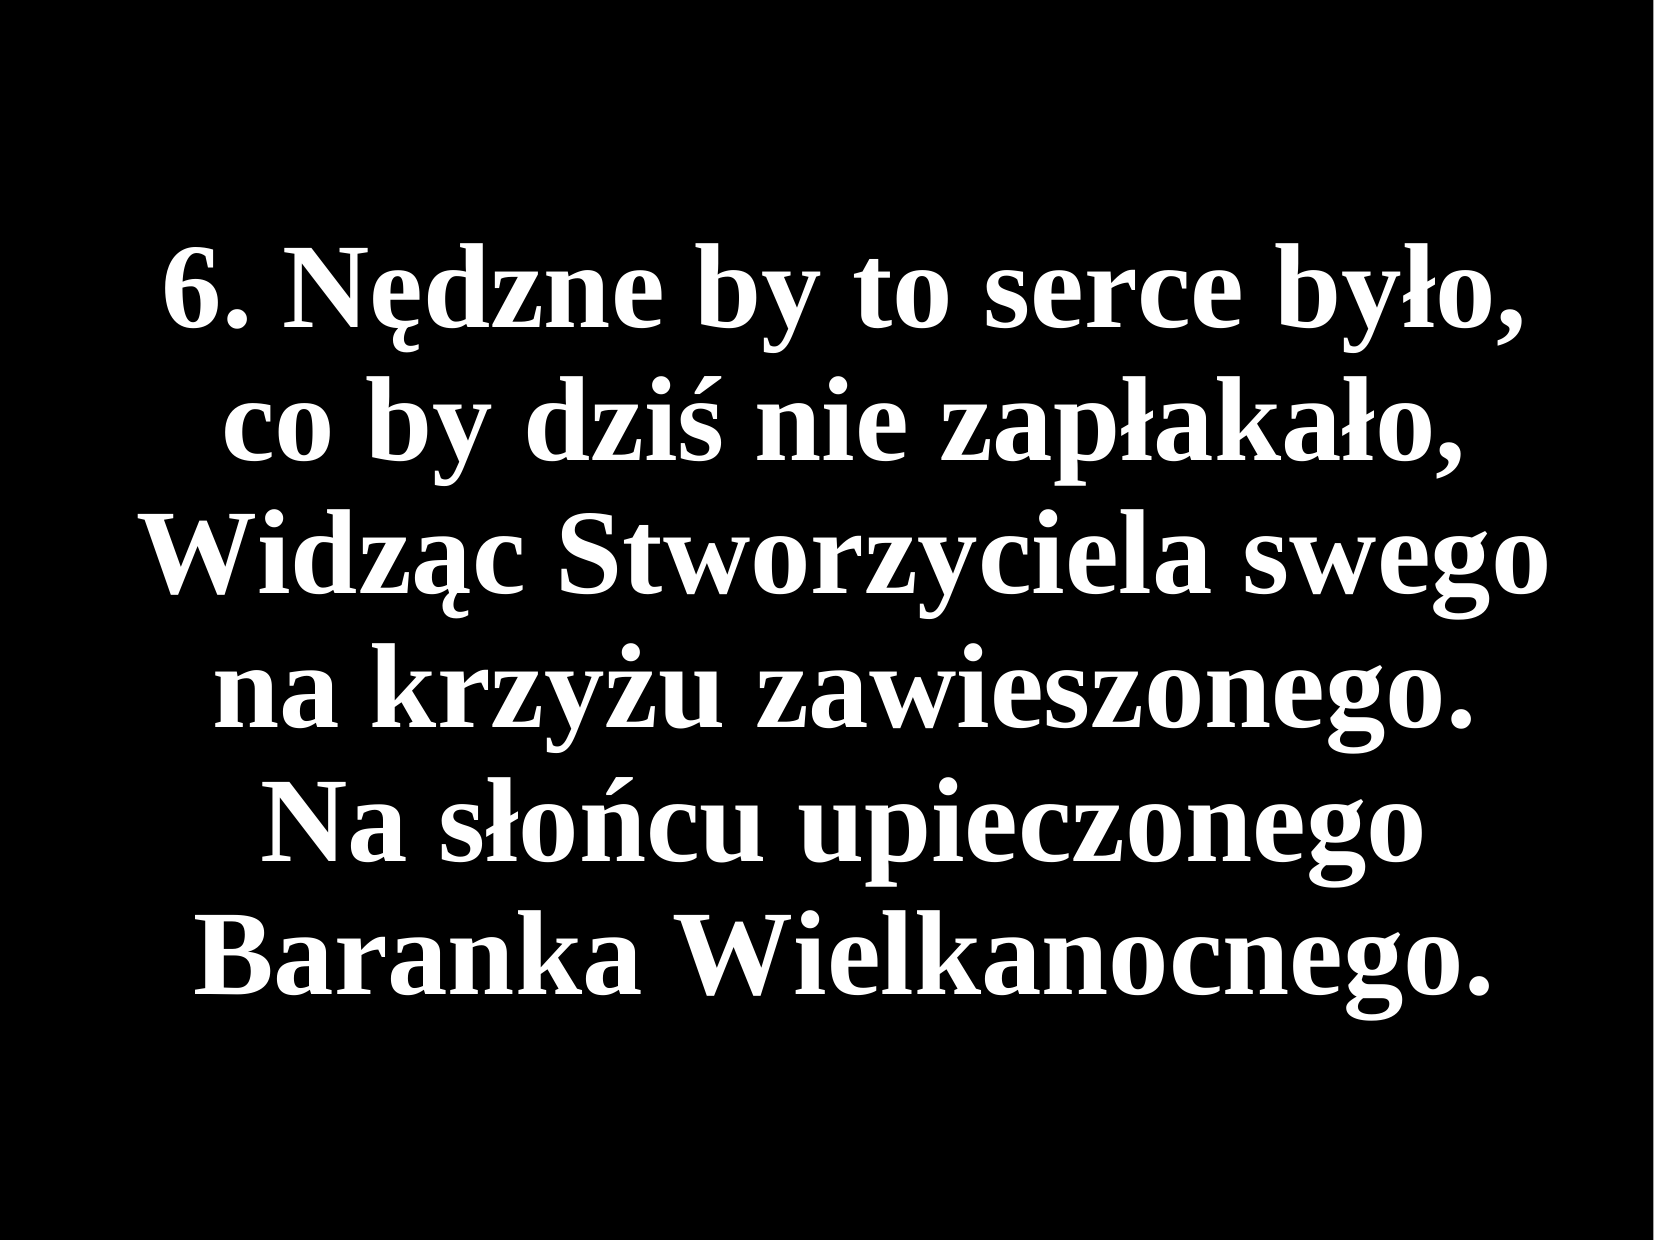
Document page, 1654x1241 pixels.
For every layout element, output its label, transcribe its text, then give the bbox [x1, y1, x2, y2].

subtitle 6. Nędzne by to serce było, co by dziś nie zapłakało, Widząc Stworzyciela swego na krzyżu zawieszonego. Na słońcu upieczonego Baranka Wielkanocnego. [0, 0, 1654, 1241]
